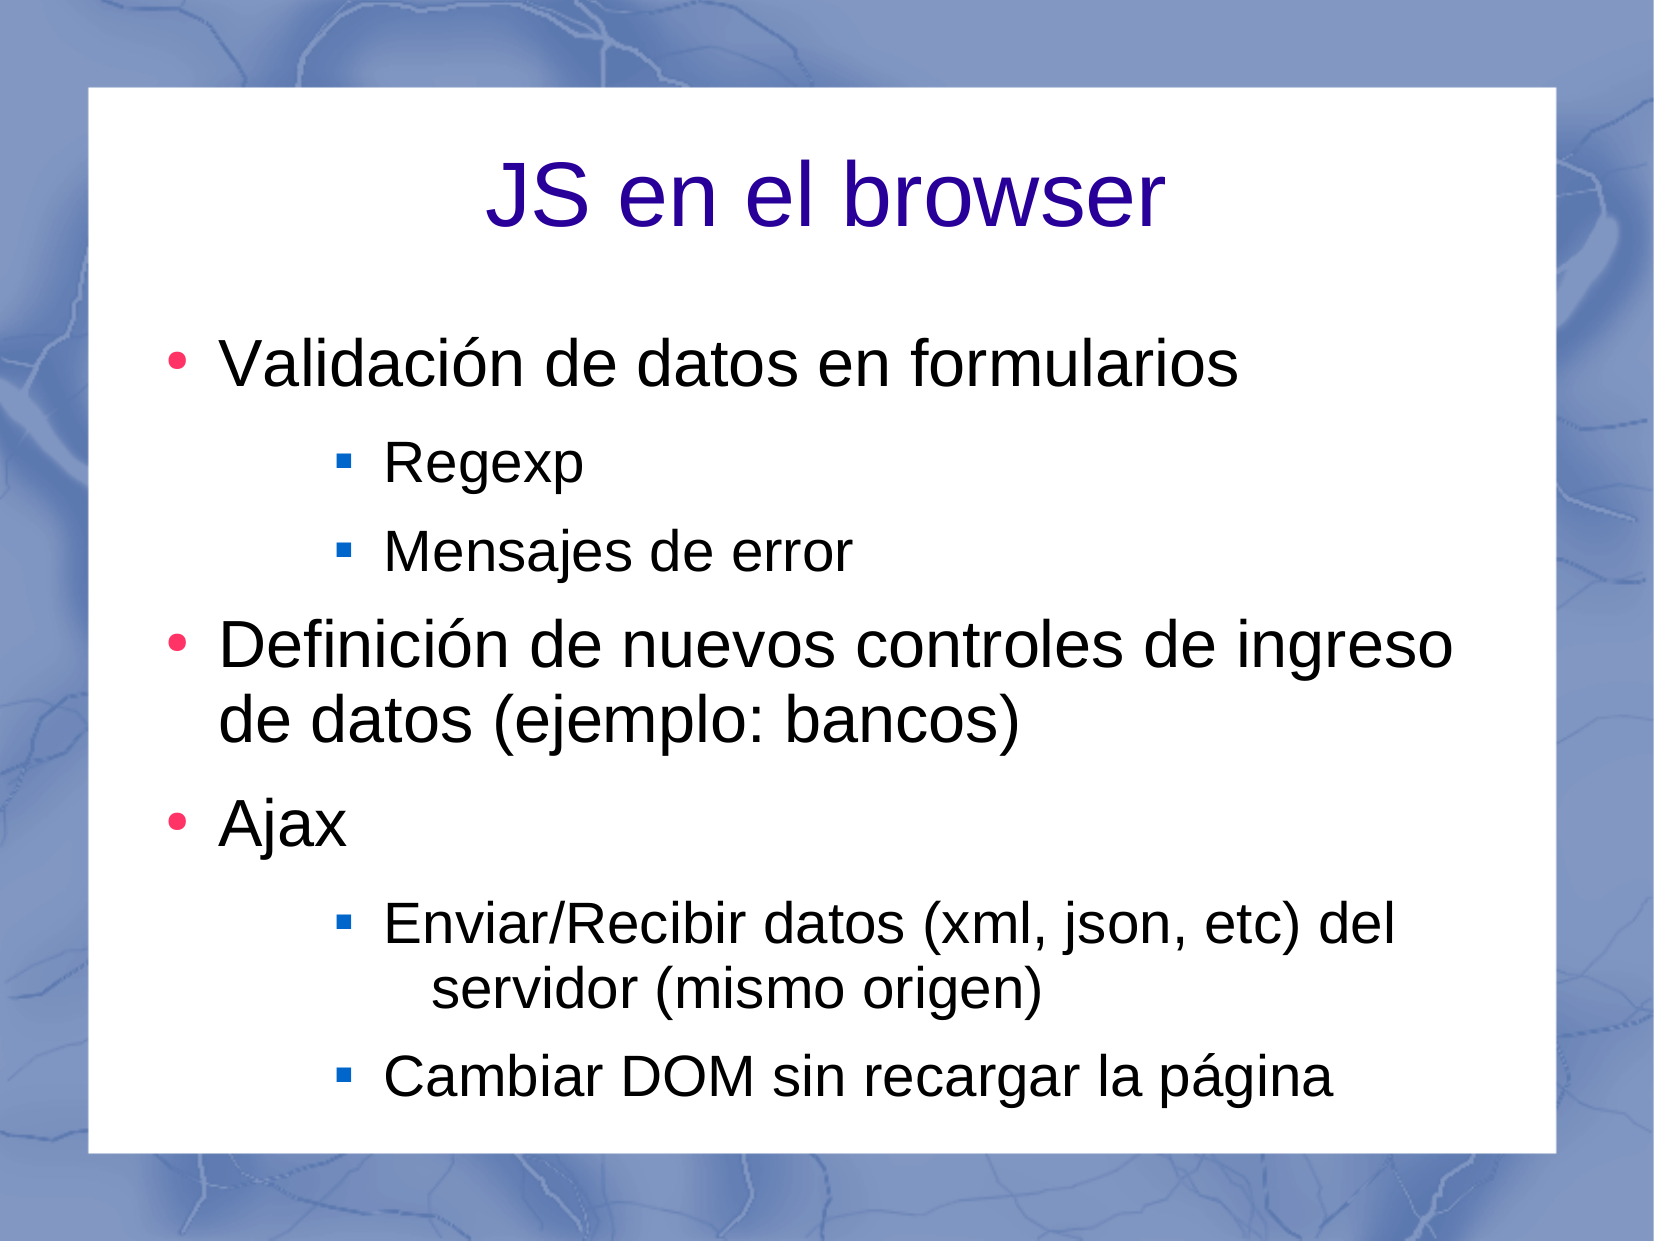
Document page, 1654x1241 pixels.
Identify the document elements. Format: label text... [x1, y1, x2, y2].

picture [0, 0, 1654, 1241]
title JS en el browser [118, 90, 1536, 298]
list Validación de datos en formularios Regexp Mensajes de error Definición de nuevos controles de ingreso de datos (ejemplo: bancos) Ajax Enviar/Recibir datos (xml, json, etc) del servidor (mismo origen) Cambiar DOM sin recargar la página [147, 325, 1506, 1232]
